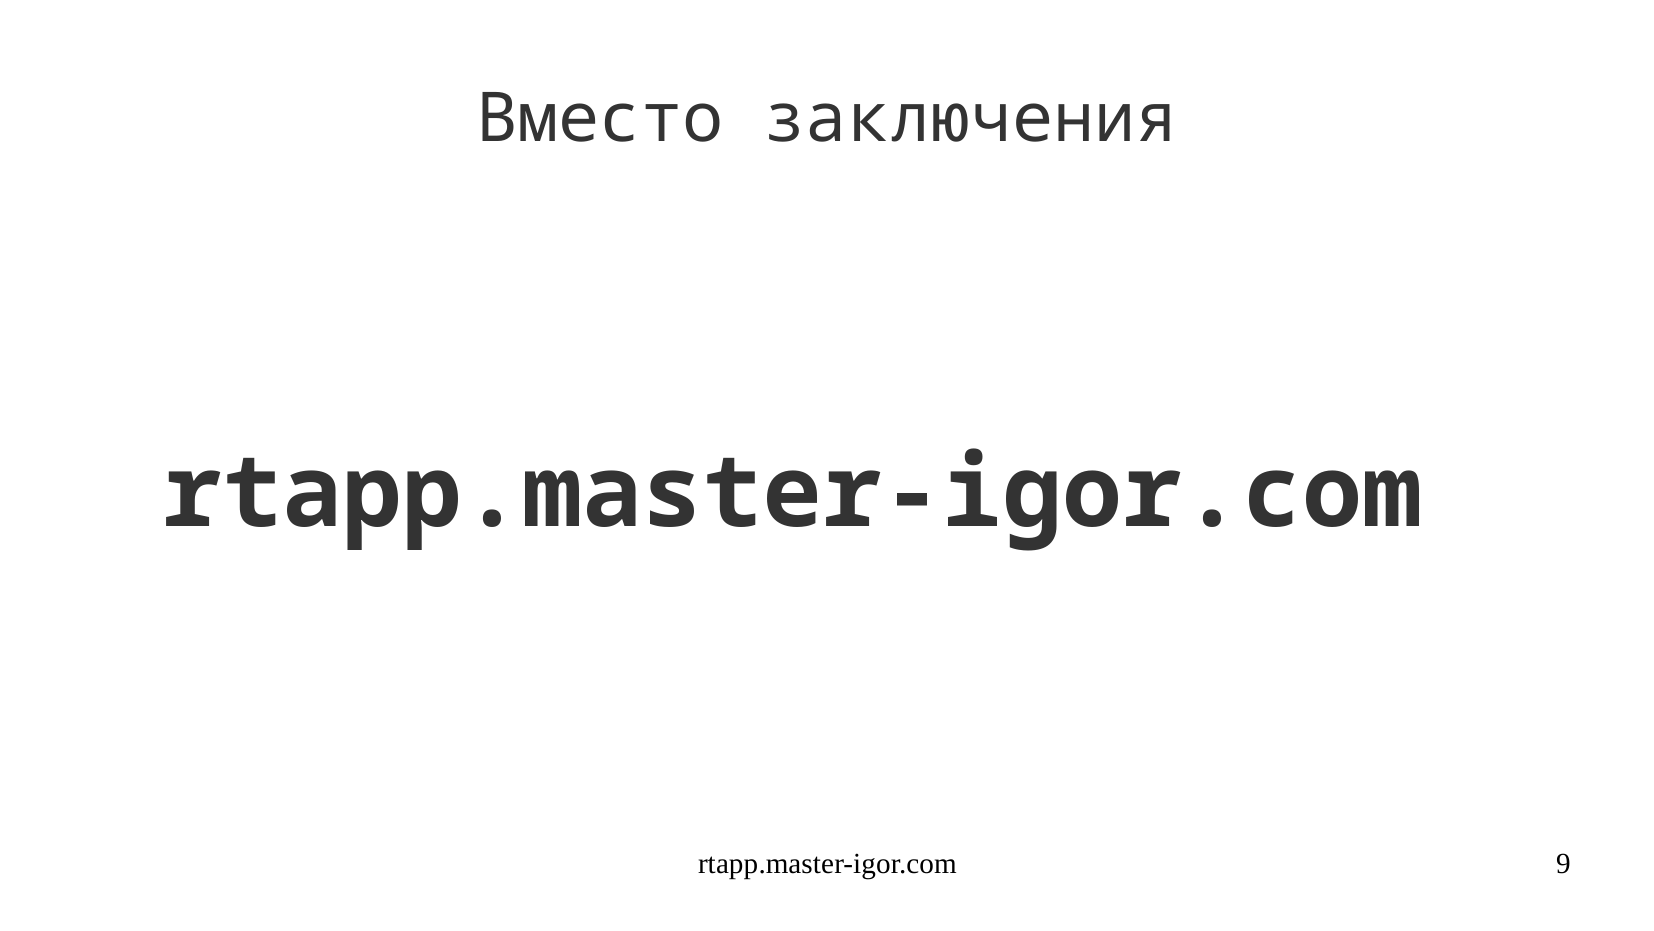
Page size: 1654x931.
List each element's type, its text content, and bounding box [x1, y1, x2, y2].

title Вместо заключения [82, 37, 1571, 193]
subtitle rtapp.master-igor.com [82, 217, 1571, 758]
